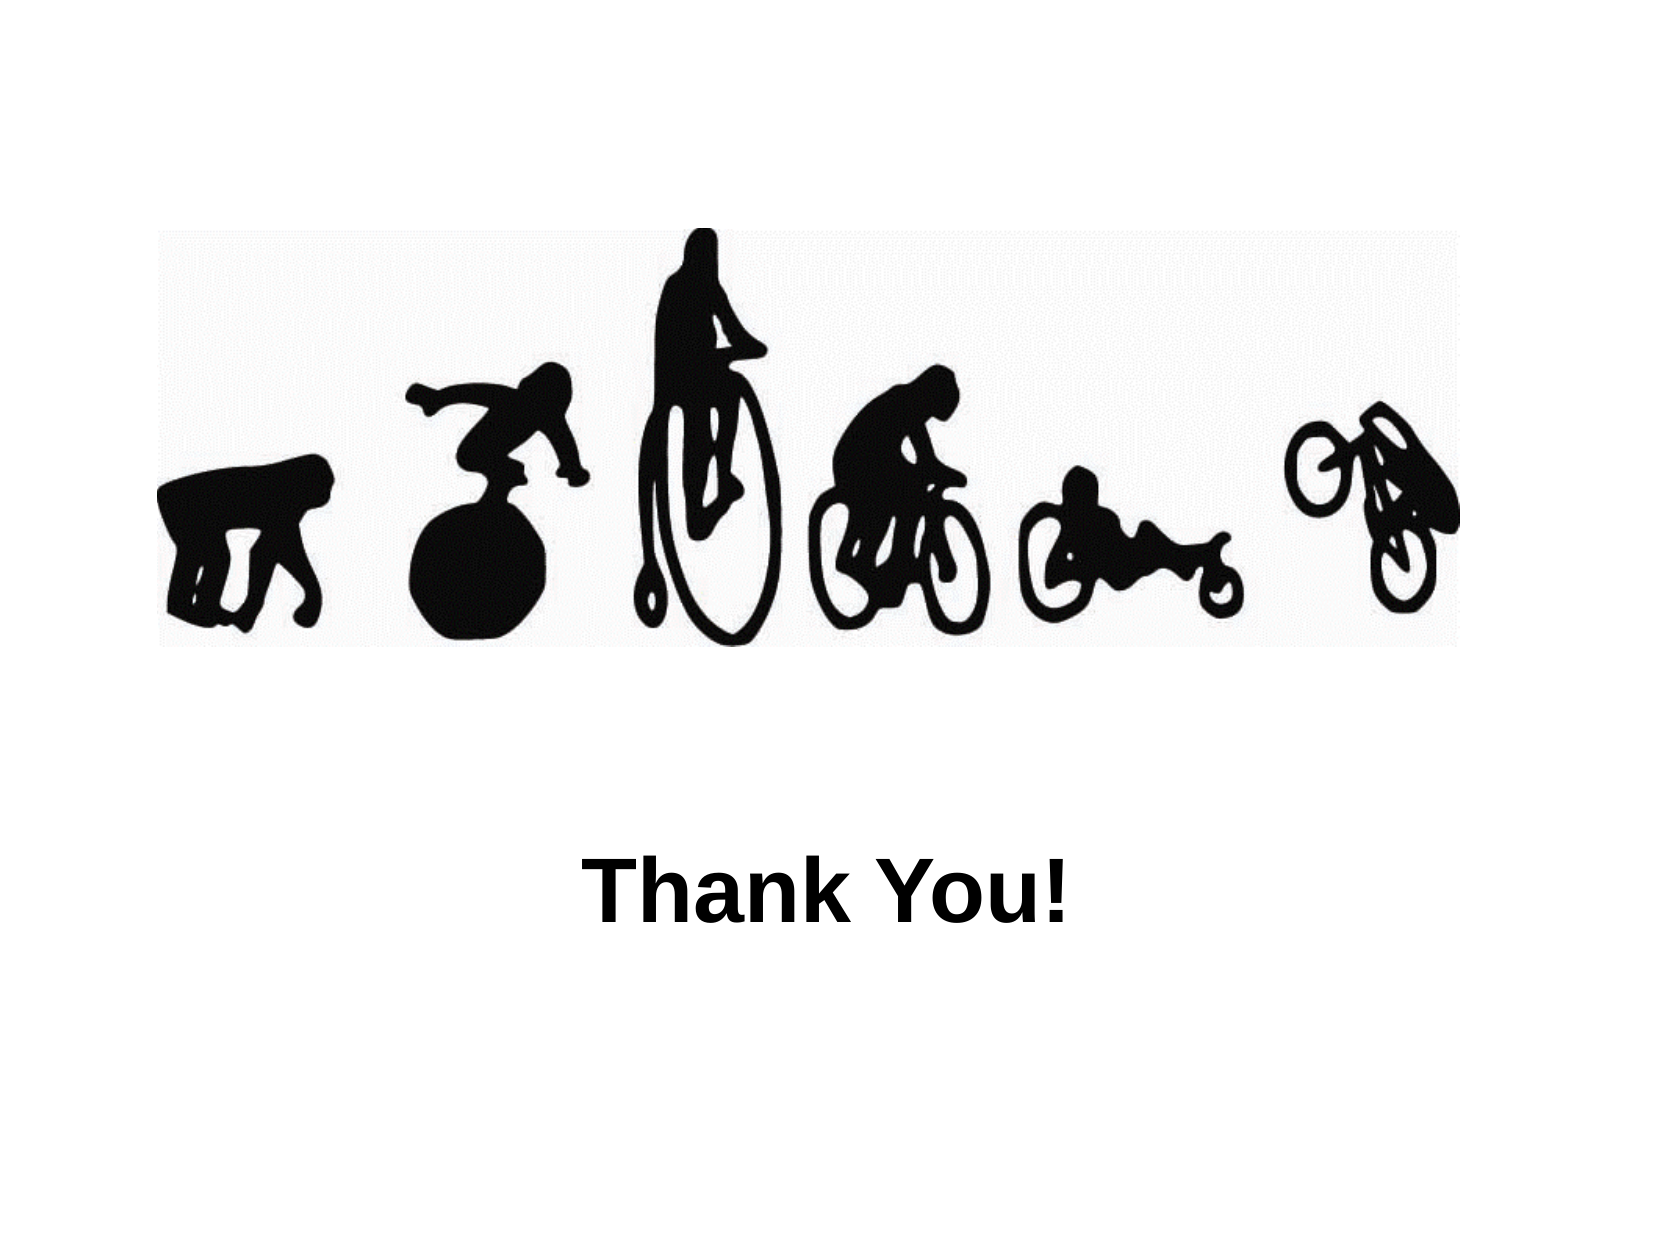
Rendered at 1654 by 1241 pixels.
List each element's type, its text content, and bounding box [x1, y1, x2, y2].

picture [157, 228, 1460, 647]
title Thank You! [82, 787, 1571, 995]
